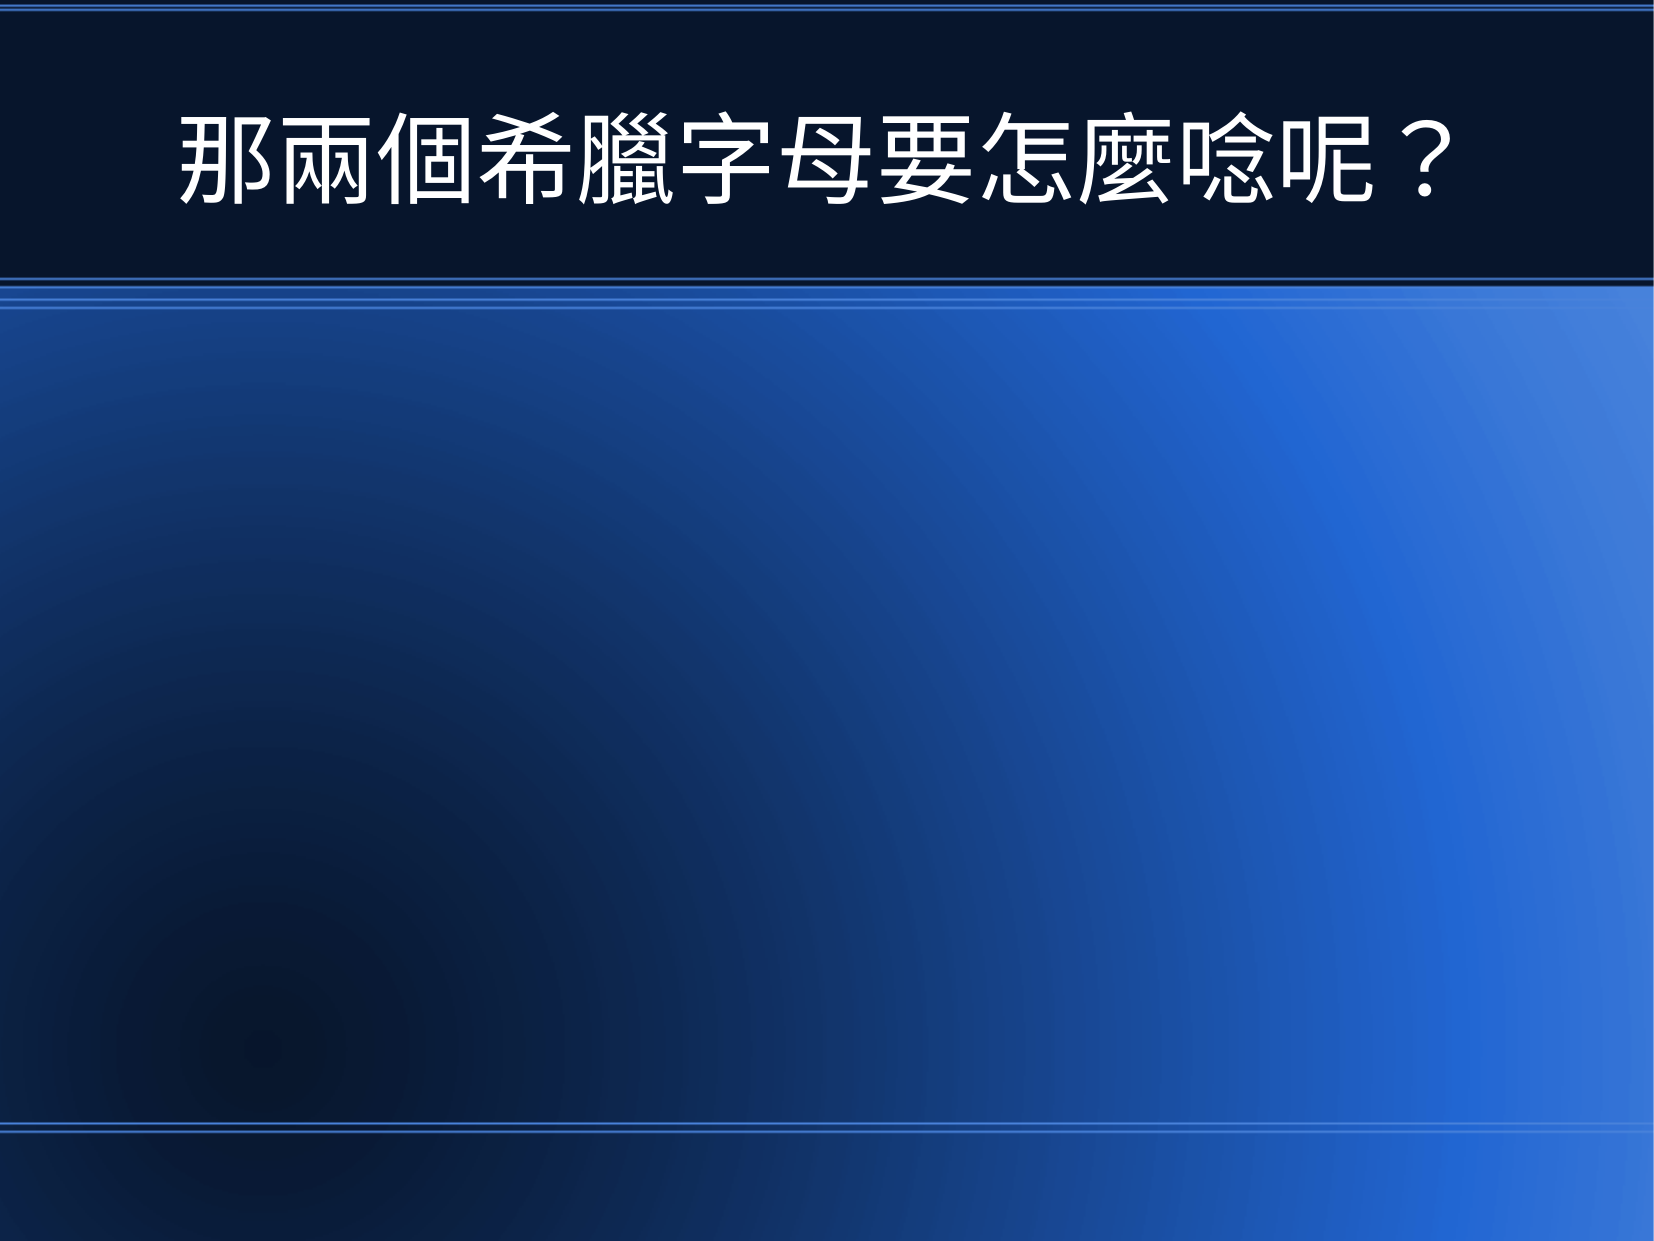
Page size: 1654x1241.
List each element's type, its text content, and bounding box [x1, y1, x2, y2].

title 那兩個希臘字母要怎麼唸呢？ [82, 49, 1571, 257]
picture [0, 0, 1654, 1241]
